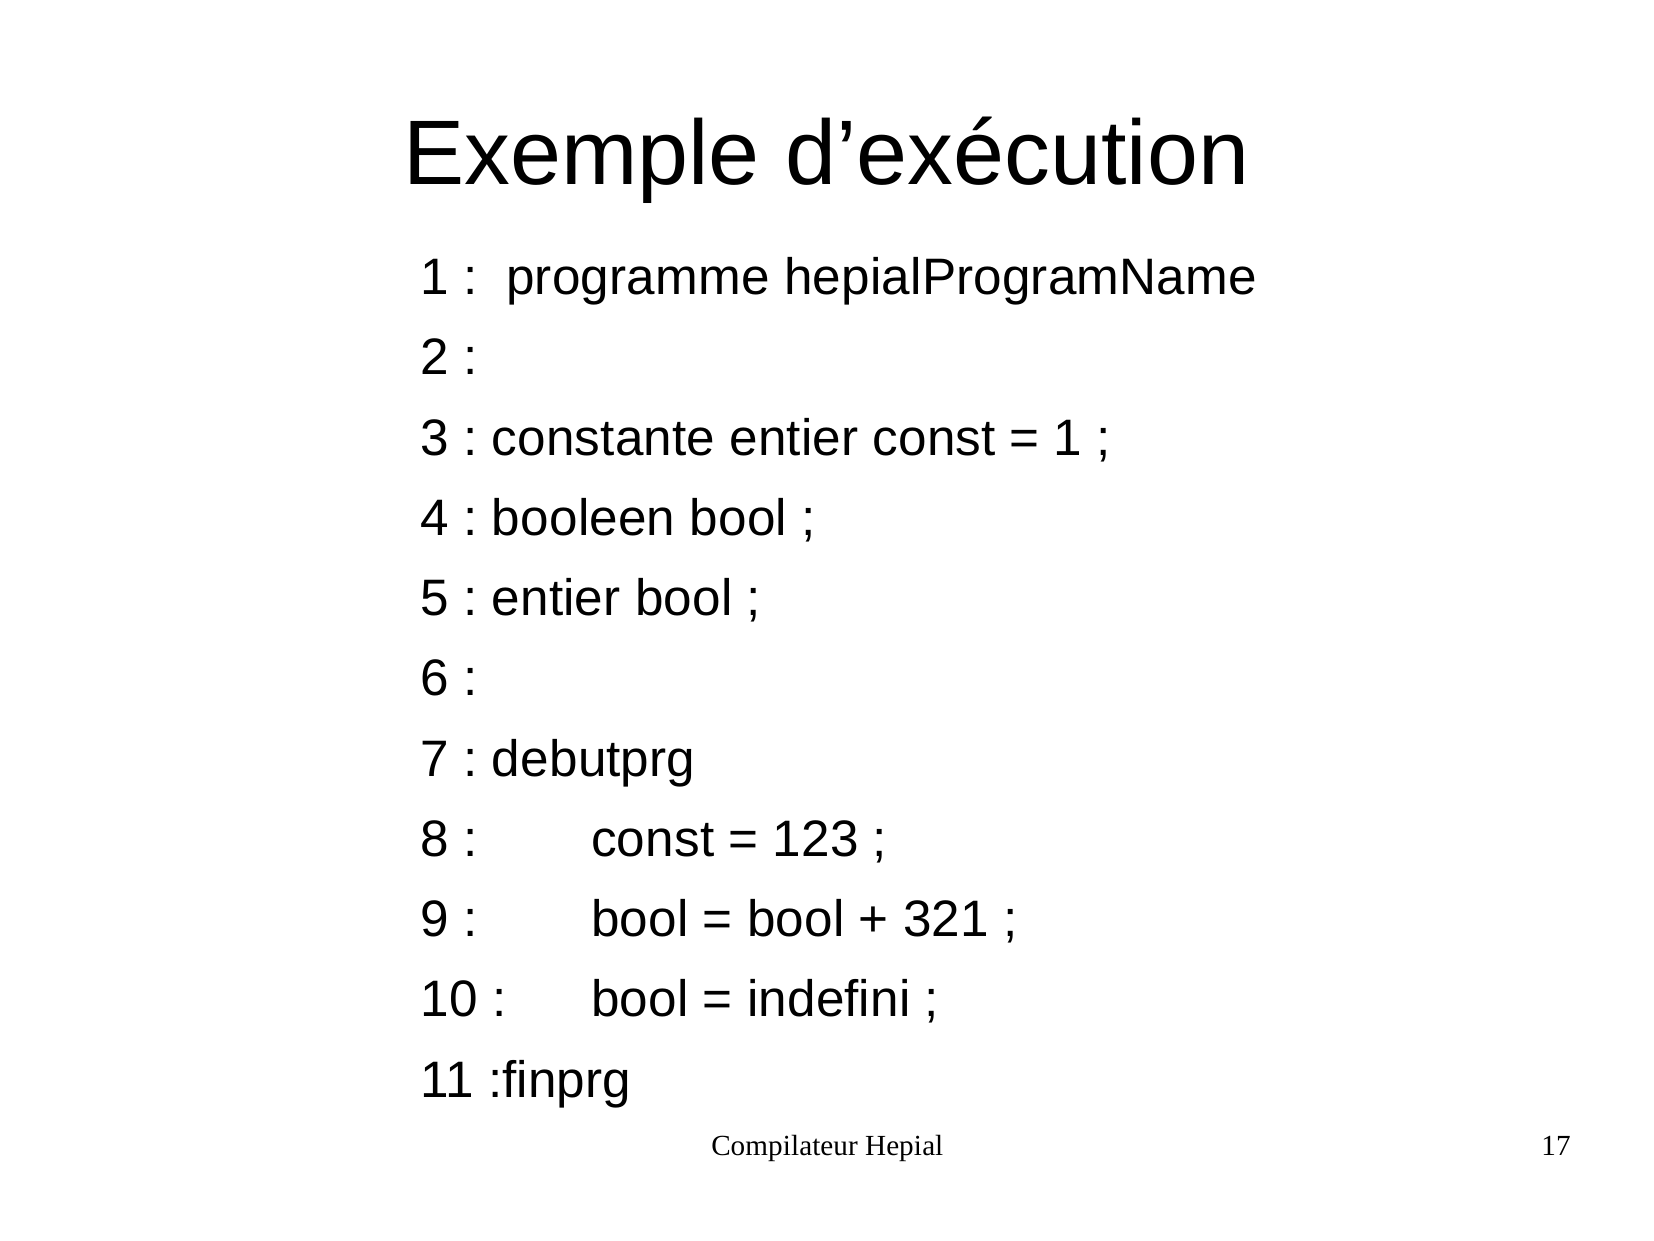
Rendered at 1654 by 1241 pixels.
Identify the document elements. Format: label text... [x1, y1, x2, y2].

title Exemple d’exécution [82, 49, 1571, 257]
list 1 : programme hepialProgramName 2 : 3 : constante entier const = 1 ; 4 : booleen bool ; 5 : entier bool ; 6 : 7 : debutprg 8 : const = 123 ; 9 : bool = bool + 321 ; 10 : bool = indefini ; 11 :finprg [366, 248, 1264, 1111]
